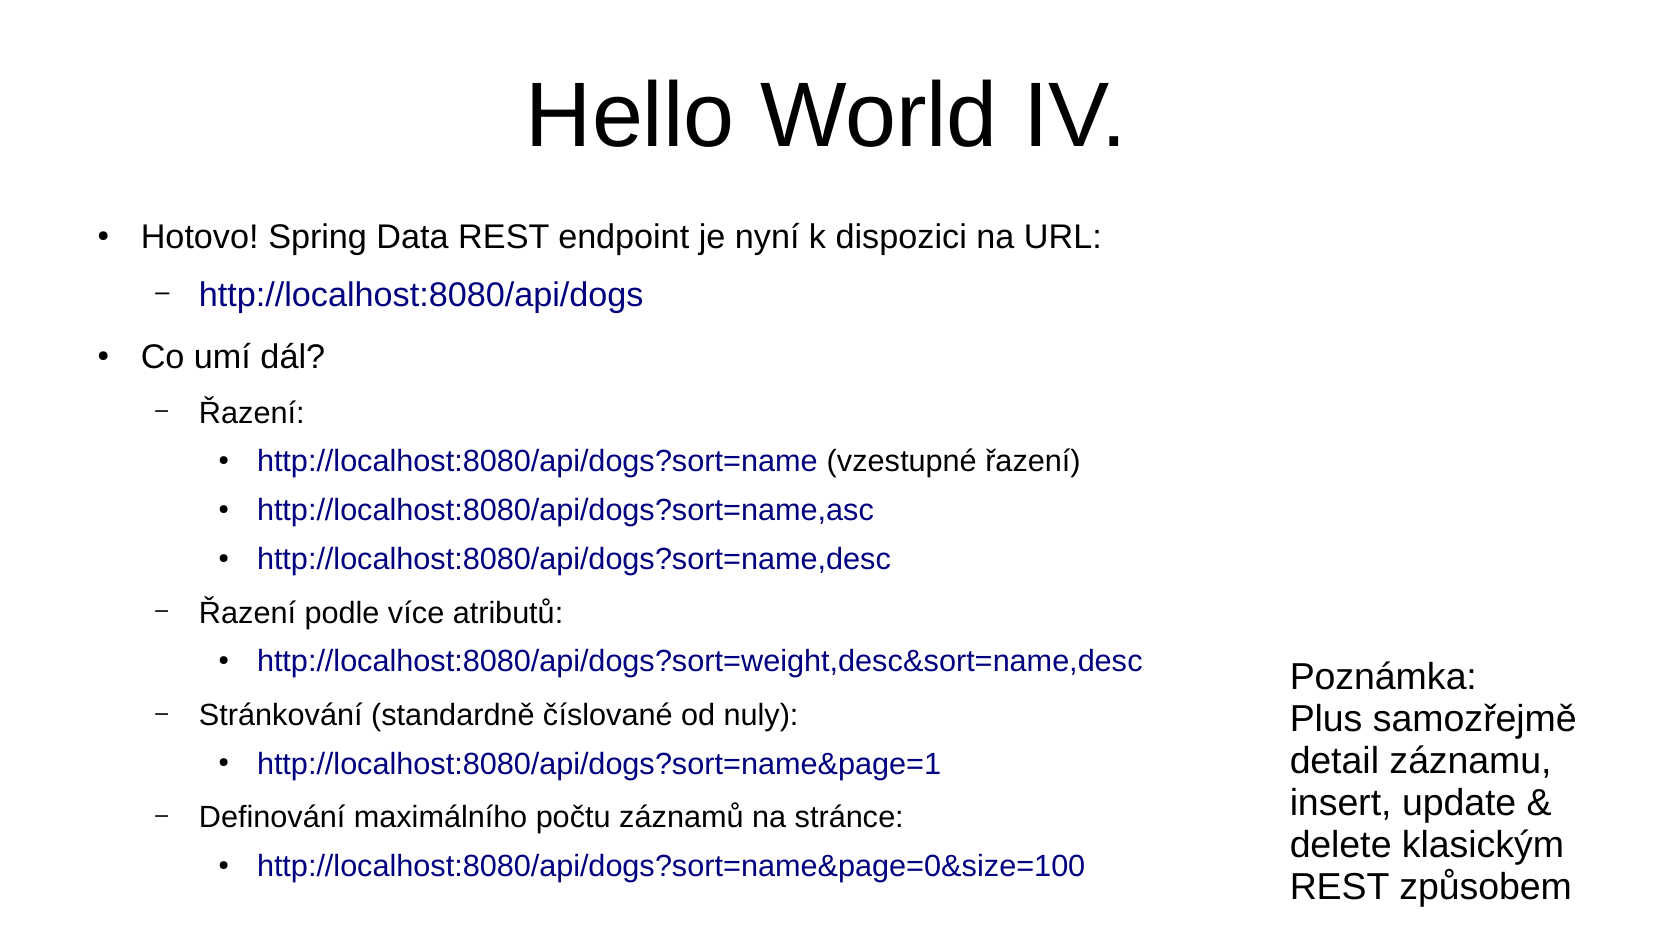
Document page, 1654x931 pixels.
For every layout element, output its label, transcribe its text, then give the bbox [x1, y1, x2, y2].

list Hotovo! Spring Data REST endpoint je nyní k dispozici na URL: http://localhost:8080/api/dogs Co umí dál? Řazení: http://localhost:8080/api/dogs?sort=name (vzestupné řazení) http://localhost:8080/api/dogs?sort=name,asc http://localhost:8080/api/dogs?sort=name,desc Řazení podle více atributů: http://localhost:8080/api/dogs?sort=weight,desc&sort=name,desc Stránkování (standardně číslované od nuly): http://localhost:8080/api/dogs?sort=name&page=1 Definování maximálního počtu záznamů na stránce: http://localhost:8080/api/dogs?sort=name&page=0&size=100 [82, 217, 1571, 886]
title Hello World IV. [82, 37, 1571, 193]
text_box Poznámka: Plus samozřejmě detail záznamu, insert, update & delete klasickým REST způsobem [1275, 648, 1631, 916]
